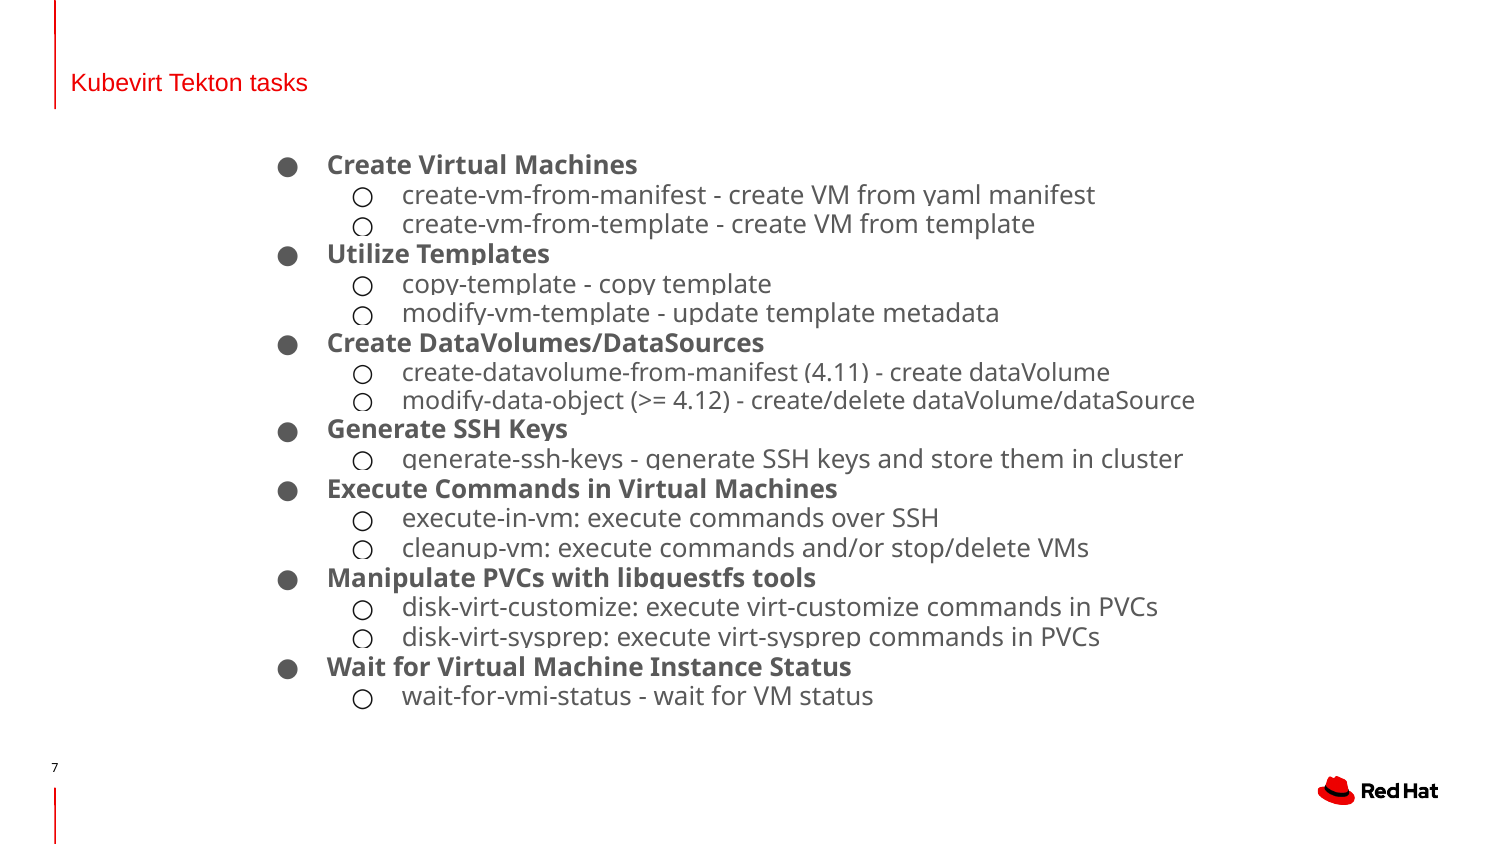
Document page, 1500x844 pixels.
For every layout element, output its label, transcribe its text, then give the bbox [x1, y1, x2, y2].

text_box Kubevirt Tekton tasks [55, 47, 723, 112]
list Create Virtual Machines create-vm-from-manifest - create VM from yaml manifest create-vm-from-template - create VM from template Utilize Templates copy-template - copy template modify-vm-template - update template metadata Create DataVolumes/DataSources create-datavolume-from-manifest (4.11) - create dataVolume modify-data-object (>= 4.12) - create/delete dataVolume/dataSource Generate SSH Keys generate-ssh-keys - generate SSH keys and store them in cluster Execute Commands in Virtual Machines execute-in-vm: execute commands over SSH cleanup-vm: execute commands and/or stop/delete VMs Manipulate PVCs with libguestfs tools disk-virt-customize: execute virt-customize commands in PVCs disk-virt-sysprep: execute virt-sysprep commands in PVCs Wait for Virtual Machine Instance Status wait-for-vmi-status - wait for VM status [139, 139, 1298, 741]
picture [1317, 776, 1438, 805]
slide_number <číslo> [10, 759, 101, 777]
